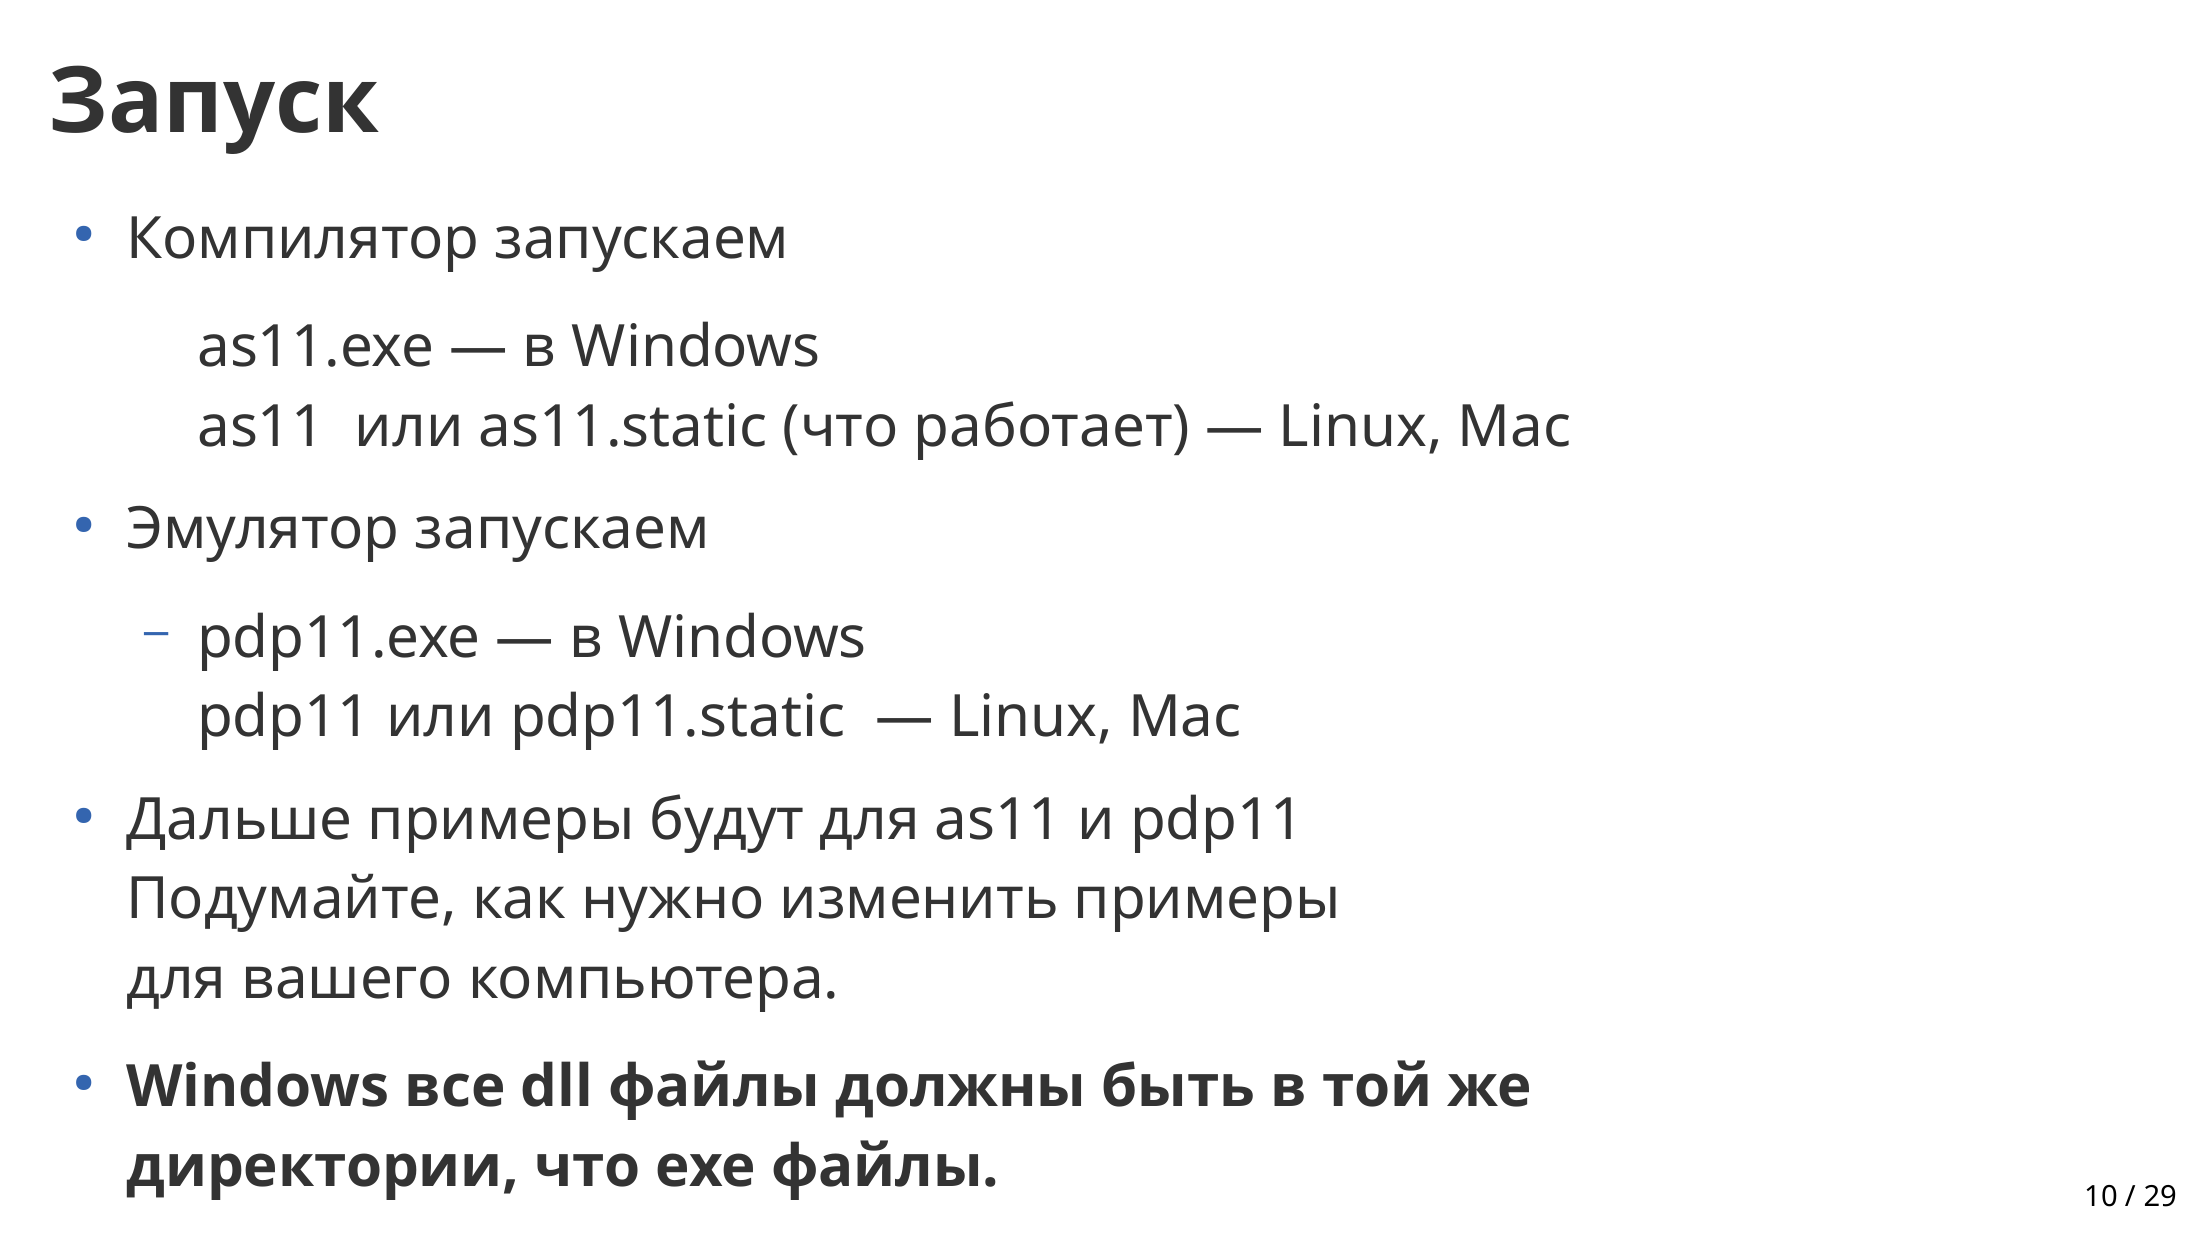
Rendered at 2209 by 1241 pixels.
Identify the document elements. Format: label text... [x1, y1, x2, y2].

list Компилятор запускаем as11.exe — в Windows as11 или as11.static (что работает) — Linux, Mac Эмулятор запускаем pdp11.exe — в Windows pdp11 или pdp11.static — Linux, Mac Дальше примеры будут для as11 и pdp11 Подумайте, как нужно изменить примеры для вашего компьютера. Windows все dll файлы должны быть в той же директории, что exe файлы. [55, 195, 1690, 1177]
title Запуск [48, 34, 2174, 160]
